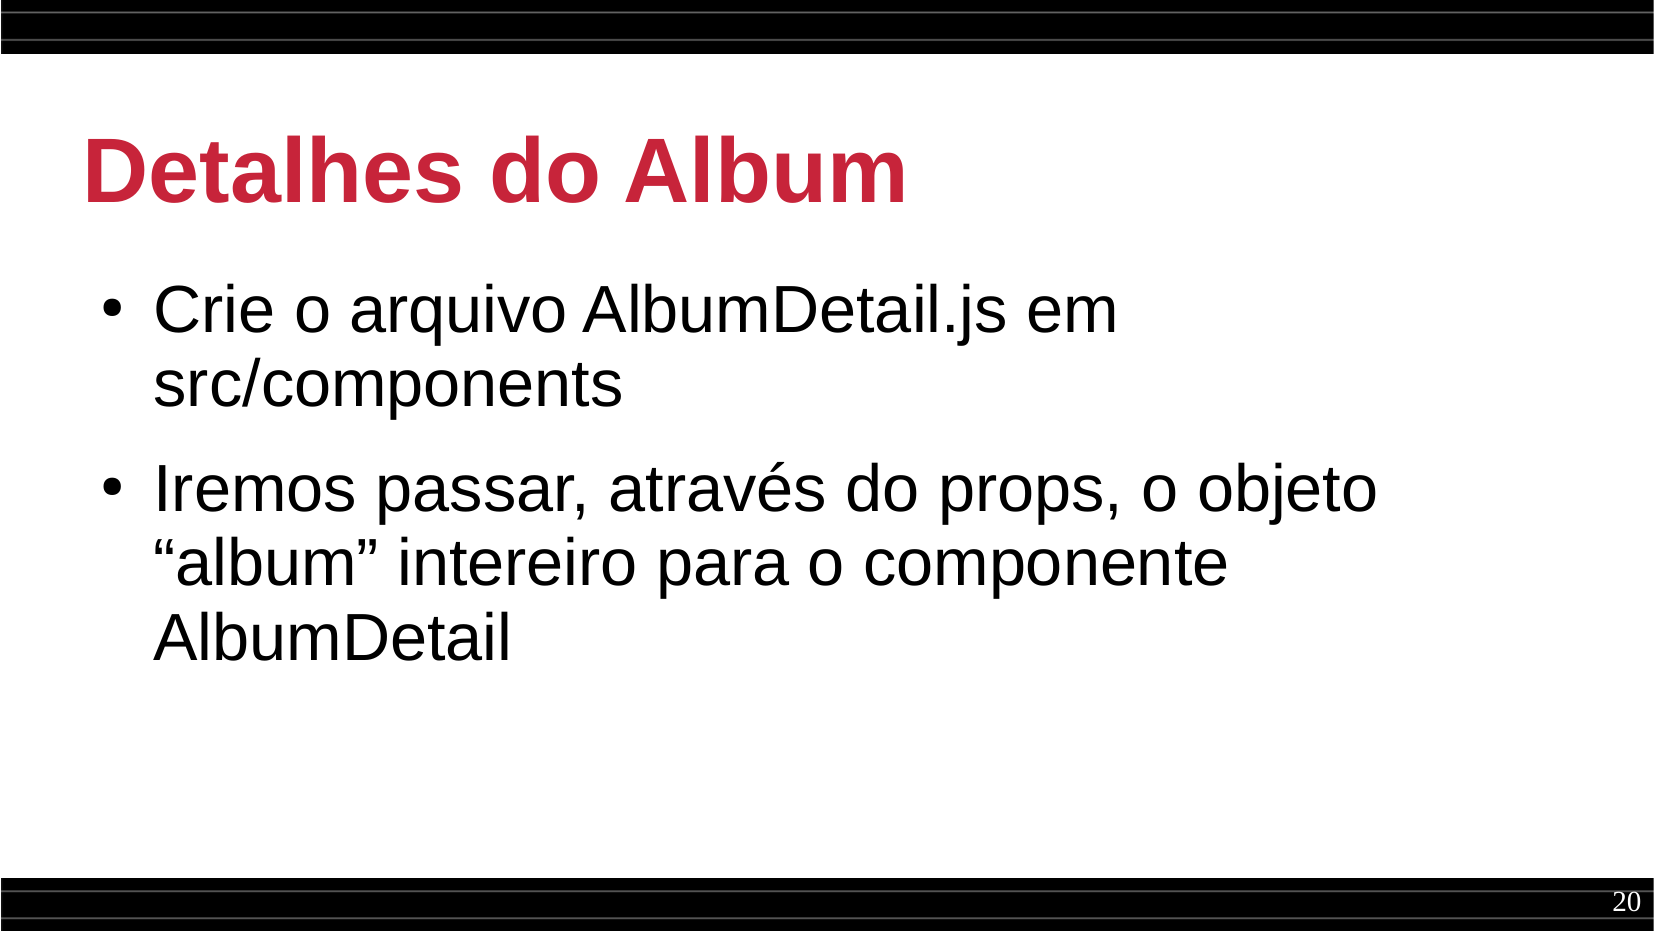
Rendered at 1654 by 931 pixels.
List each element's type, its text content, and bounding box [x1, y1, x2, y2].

list Crie o arquivo AlbumDetail.js em src/components Iremos passar, através do props, o objeto “album” intereiro para o componente AlbumDetail [82, 271, 1571, 758]
picture [1, 0, 1654, 54]
title Detalhes do Album [82, 92, 1571, 249]
picture [1, 878, 1654, 931]
